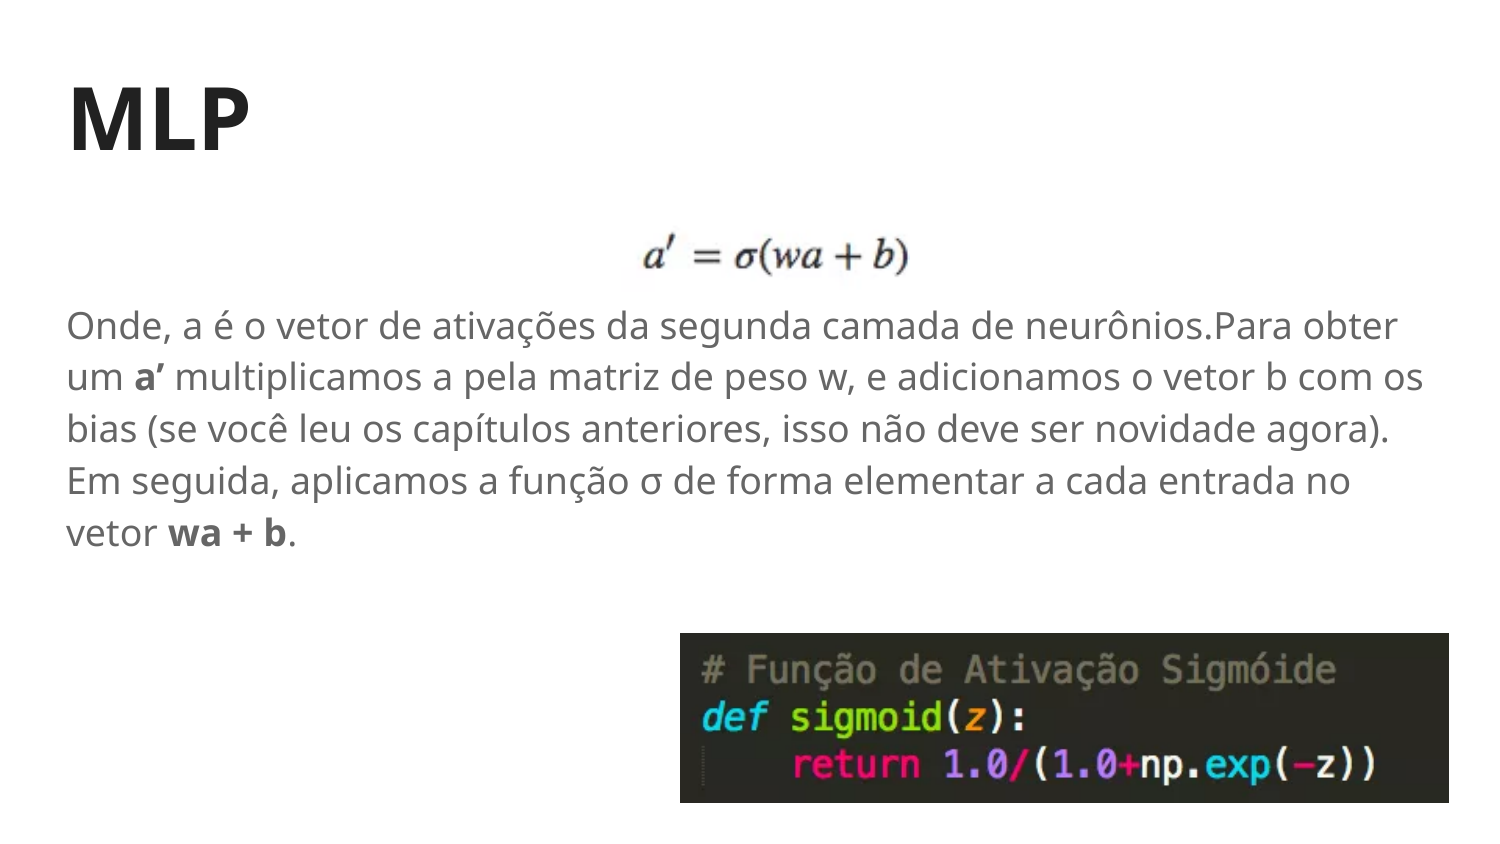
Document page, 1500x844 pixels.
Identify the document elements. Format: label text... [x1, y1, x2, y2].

list Onde, a é o vetor de ativações da segunda camada de neurônios.Para obter um a’ multiplicamos a pela matriz de peso w, e adicionamos o vetor b com os bias (se você leu os capítulos anteriores, isso não deve ser novidade agora). Em seguida, aplicamos a função σ de forma elementar a cada entrada no vetor wa + b. [51, 201, 1449, 750]
picture [621, 201, 910, 292]
title MLP [51, 48, 1449, 180]
picture [680, 633, 1449, 803]
